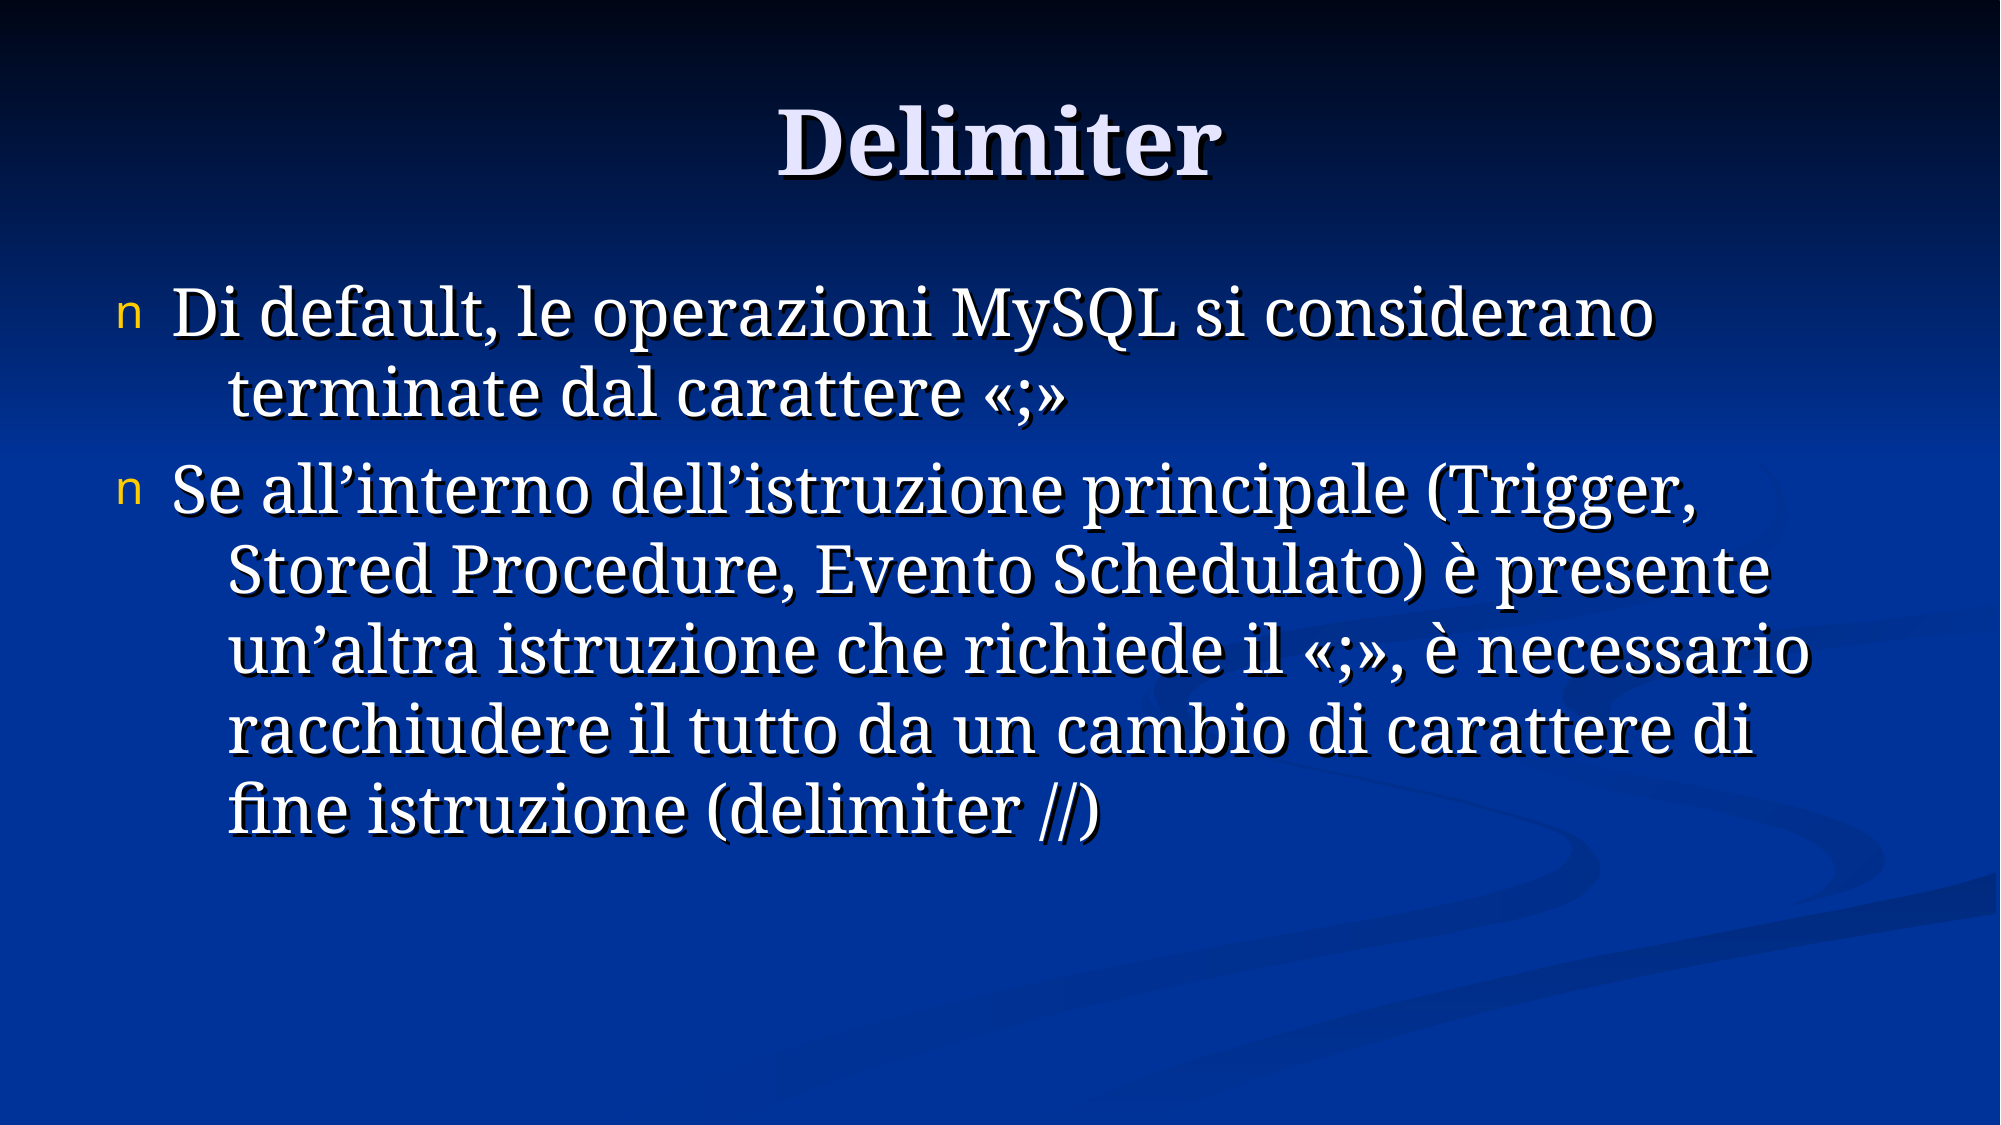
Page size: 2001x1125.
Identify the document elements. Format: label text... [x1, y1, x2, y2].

list Di default, le operazioni MySQL si considerano terminate dal carattere «;» Se all’interno dell’istruzione principale (Trigger, Stored Procedure, Evento Schedulato) è presente un’altra istruzione che richiede il «;», è necessario racchiudere il tutto da un cambio di carattere di fine istruzione (delimiter //) [99, 262, 1900, 1005]
title Delimiter [99, 45, 1900, 233]
